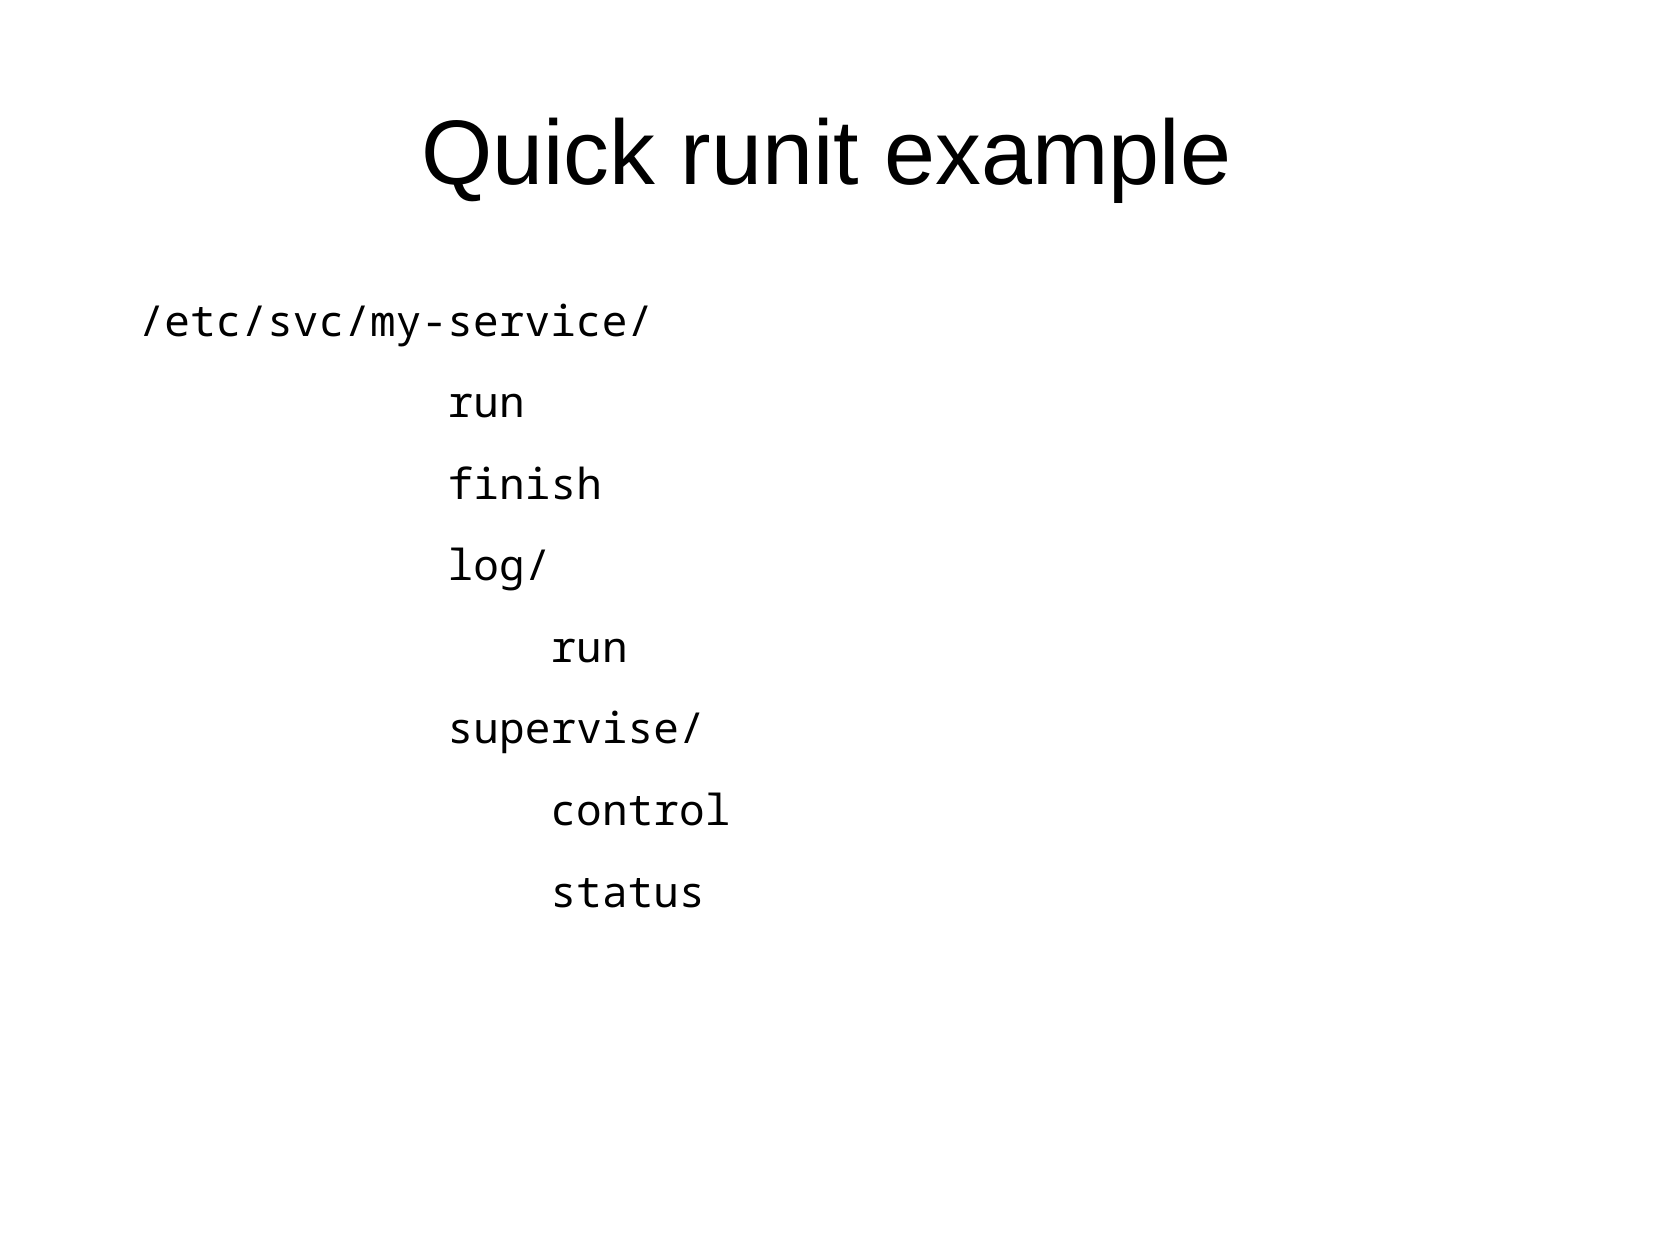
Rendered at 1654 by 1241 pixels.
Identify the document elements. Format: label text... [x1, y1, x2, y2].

title Quick runit example [82, 49, 1571, 257]
list /etc/svc/my-service/ run finish log/ run supervise/ control status [82, 290, 1571, 1010]
